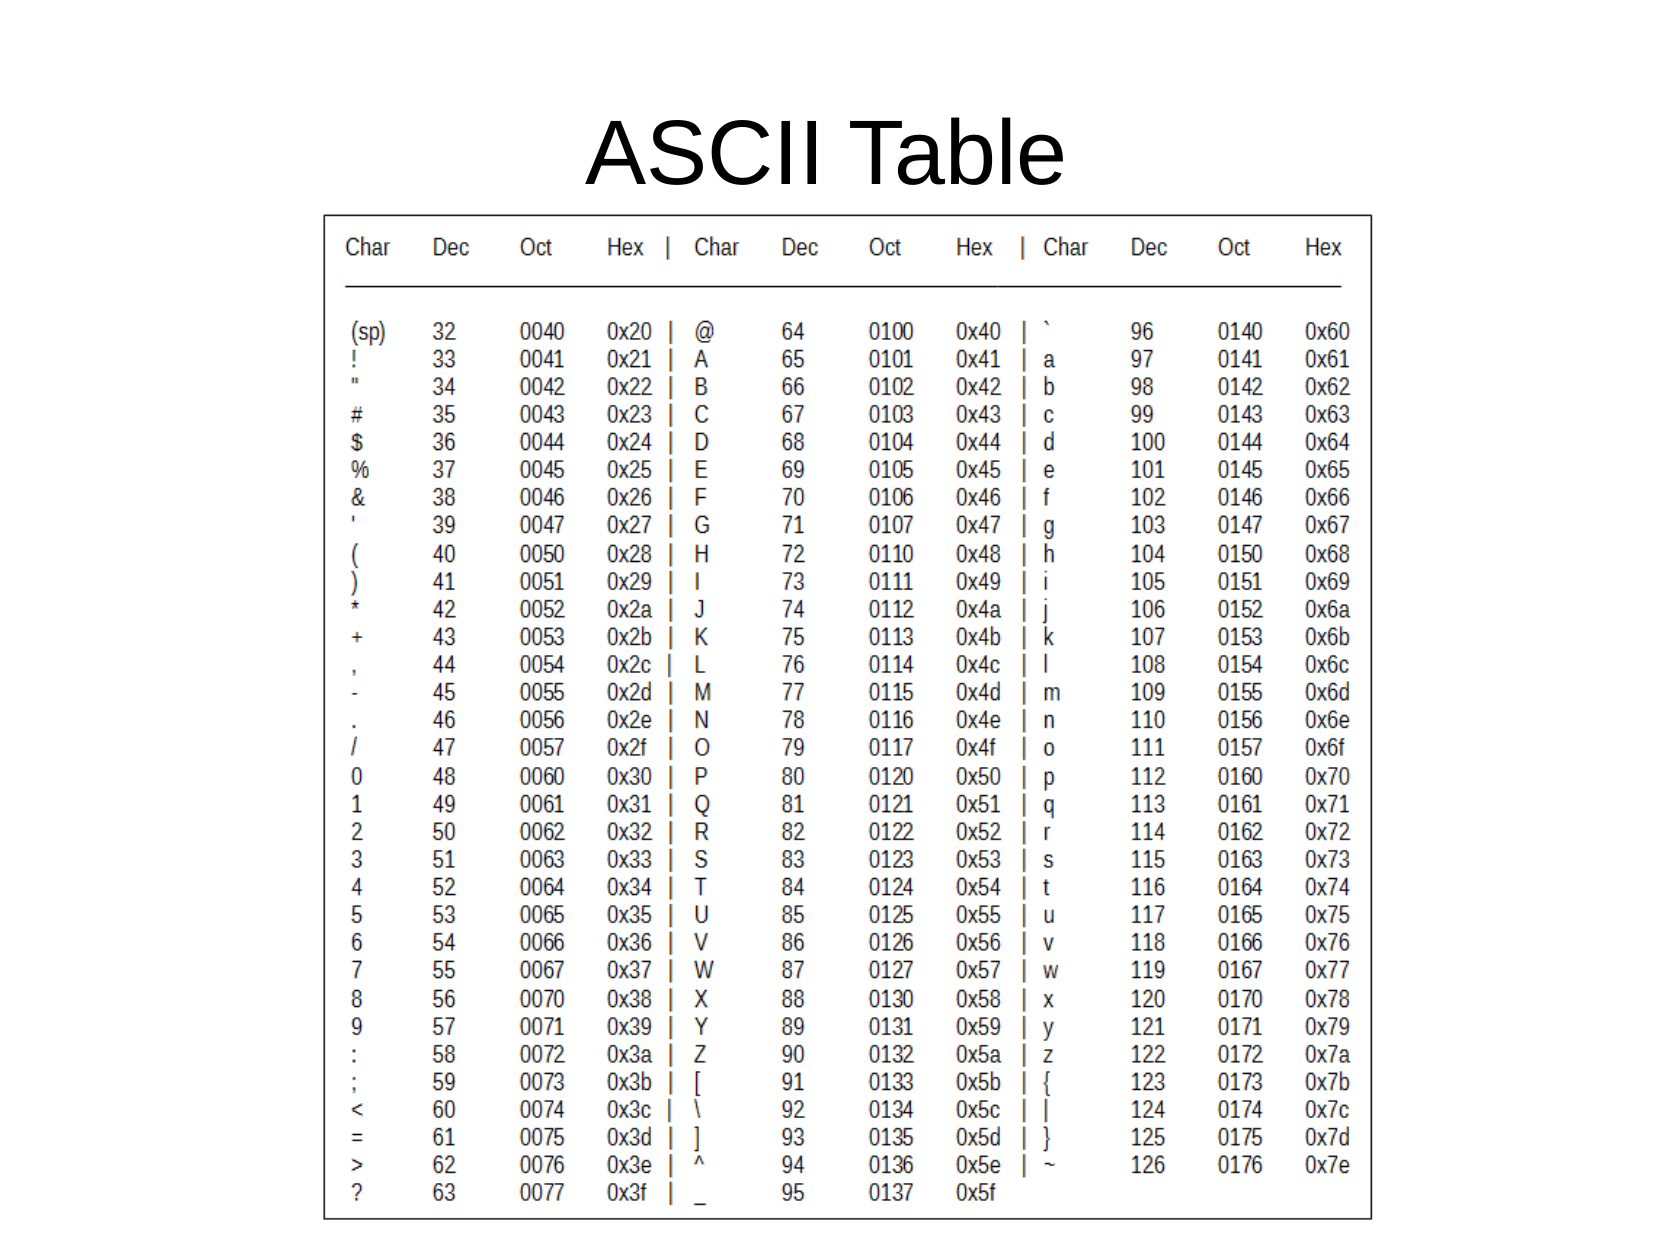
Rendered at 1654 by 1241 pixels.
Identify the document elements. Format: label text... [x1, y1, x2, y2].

title ASCII Table [82, 49, 1571, 257]
picture [315, 209, 1381, 1230]
